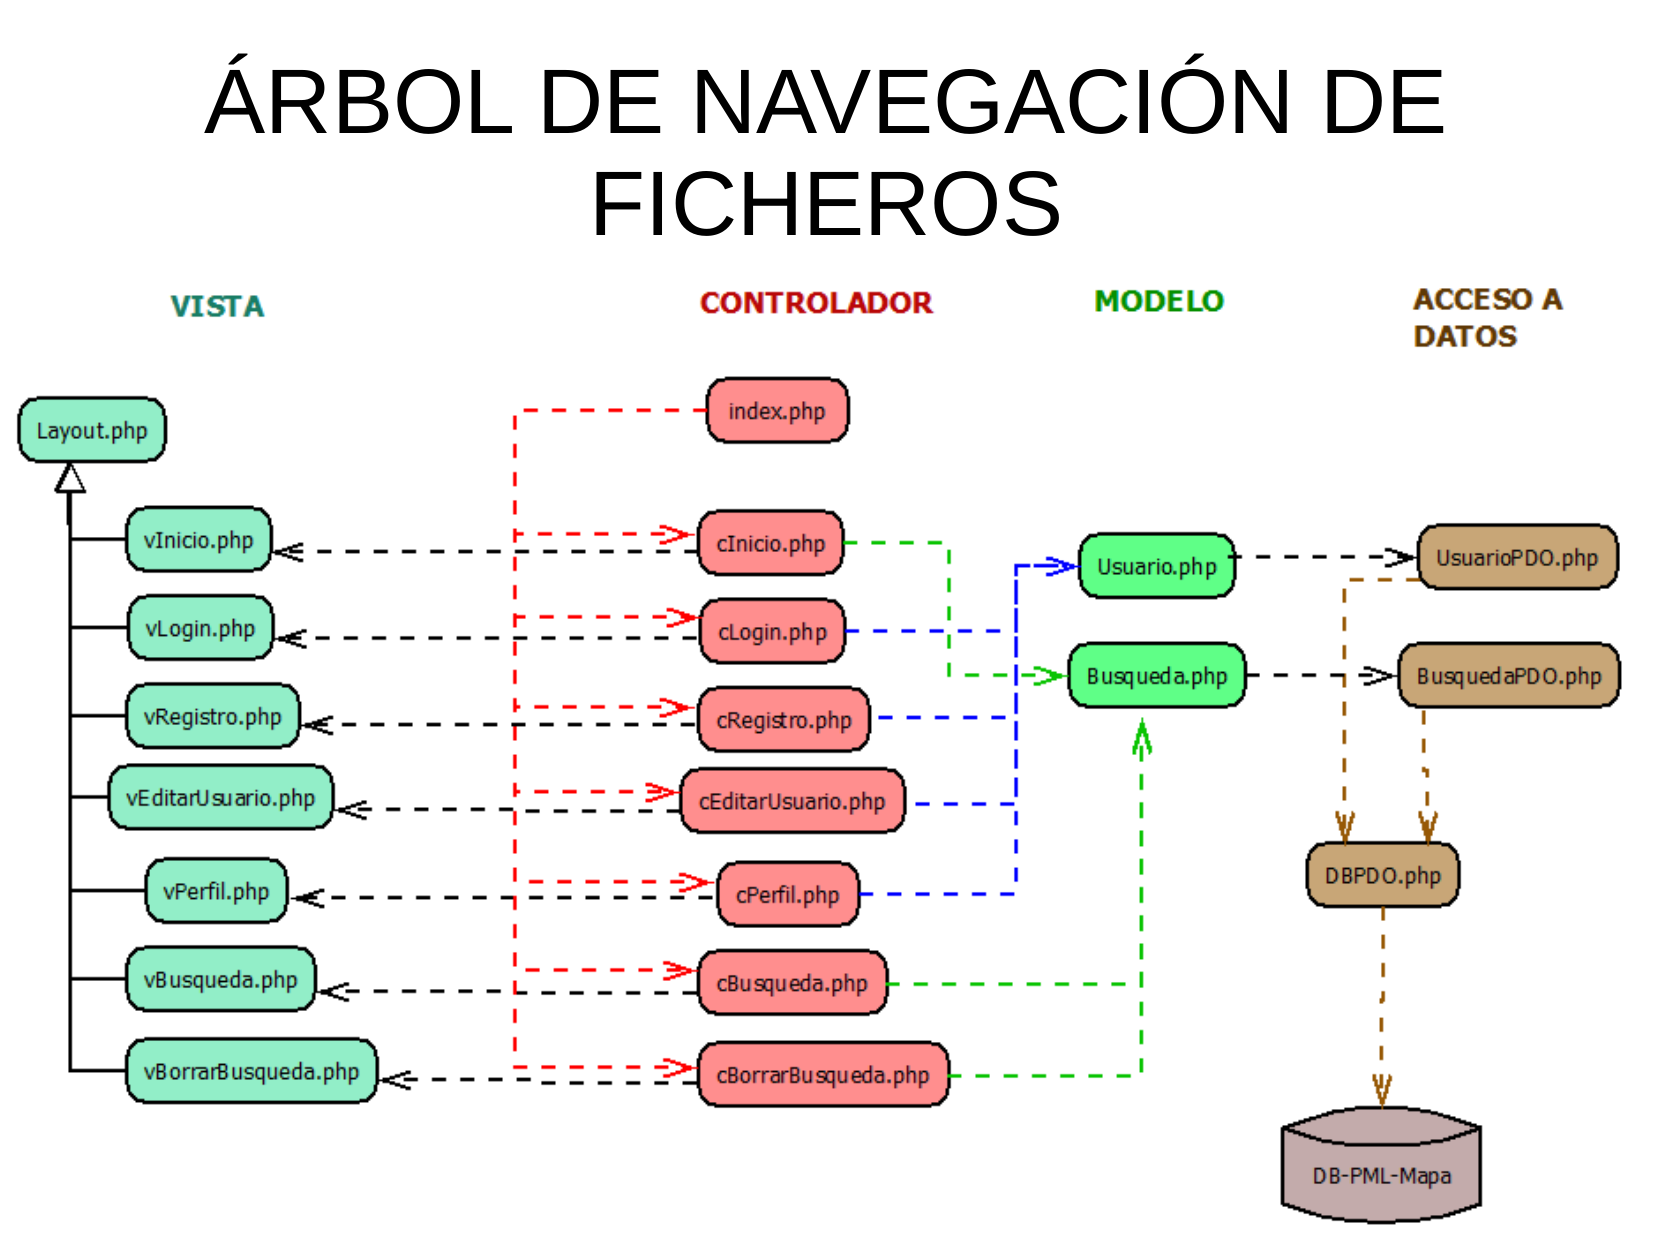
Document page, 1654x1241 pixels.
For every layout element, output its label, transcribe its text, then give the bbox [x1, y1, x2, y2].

picture [0, 280, 1650, 1237]
title ÁRBOL DE NAVEGACIÓN DE FICHEROS [82, 49, 1571, 257]
